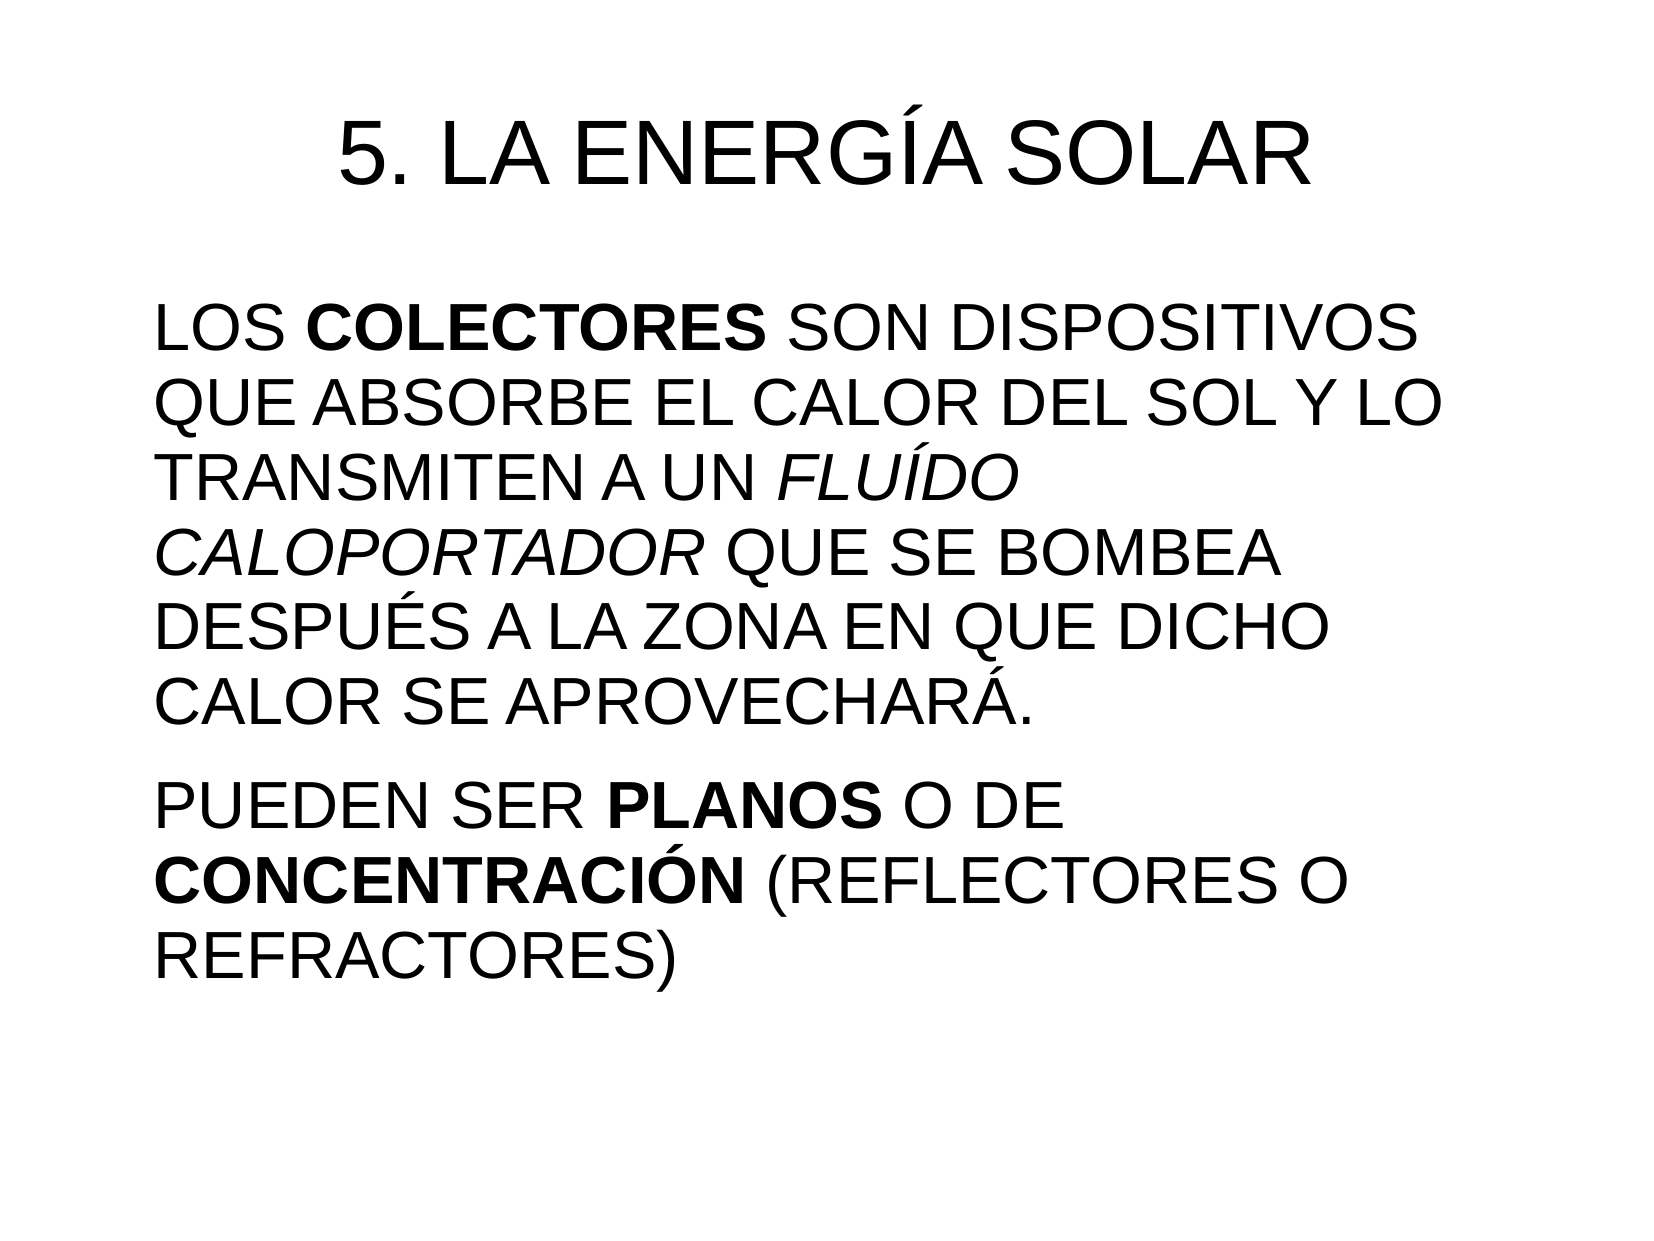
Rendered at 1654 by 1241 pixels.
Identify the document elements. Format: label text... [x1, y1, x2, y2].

title 5. LA ENERGÍA SOLAR [82, 56, 1571, 250]
list LOS COLECTORES SON DISPOSITIVOS QUE ABSORBE EL CALOR DEL SOL Y LO TRANSMITEN A UN FLUÍDO CALOPORTADOR QUE SE BOMBEA DESPUÉS A LA ZONA EN QUE DICHO CALOR SE APROVECHARÁ. PUEDEN SER PLANOS O DE CONCENTRACIÓN (REFLECTORES O REFRACTORES) [82, 290, 1571, 1109]
